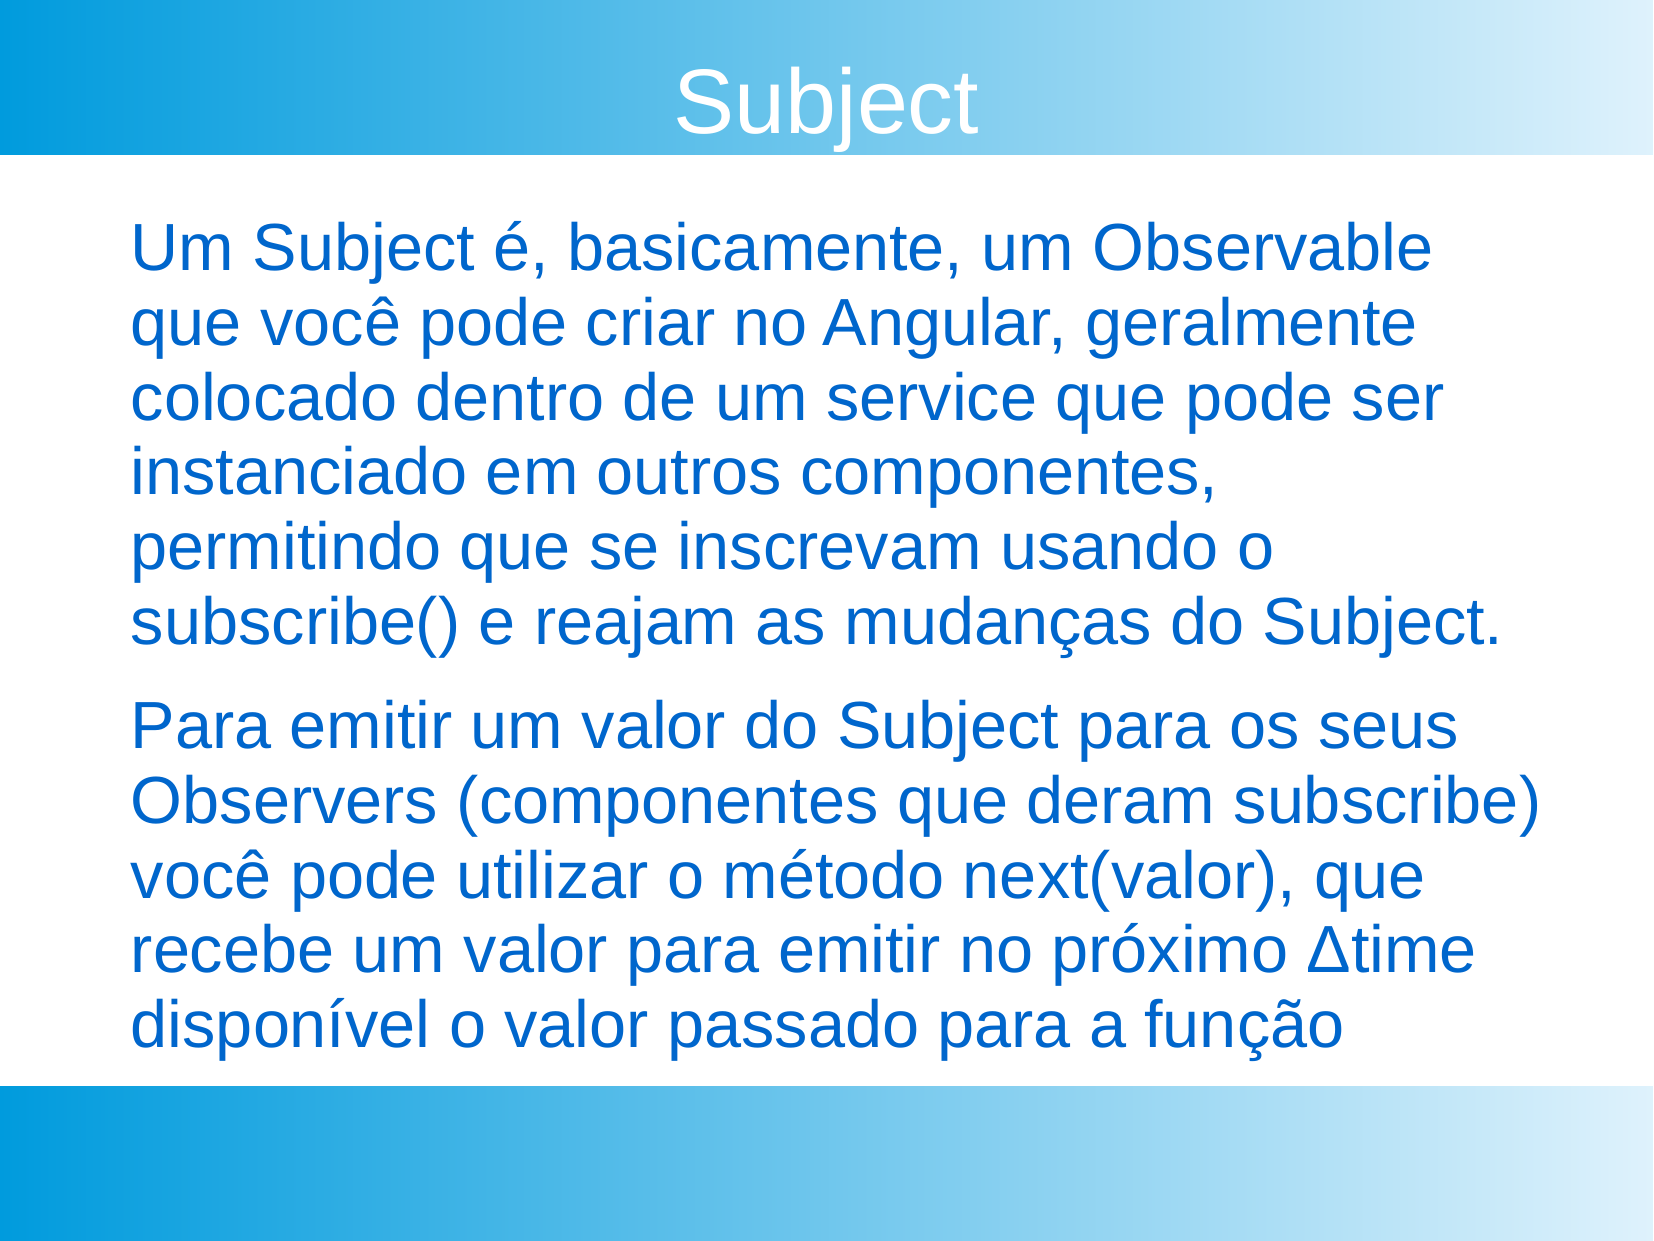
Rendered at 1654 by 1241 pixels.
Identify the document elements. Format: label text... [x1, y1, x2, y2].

title Subject [82, 49, 1571, 155]
list Um Subject é, basicamente, um Observable que você pode criar no Angular, geralmente colocado dentro de um service que pode ser instanciado em outros componentes, permitindo que se inscrevam usando o subscribe() e reajam as mudanças do Subject. Para emitir um valor do Subject para os seus Observers (componentes que deram subscribe) você pode utilizar o método next(valor), que recebe um valor para emitir no próximo Δtime disponível o valor passado para a função [60, 210, 1549, 930]
